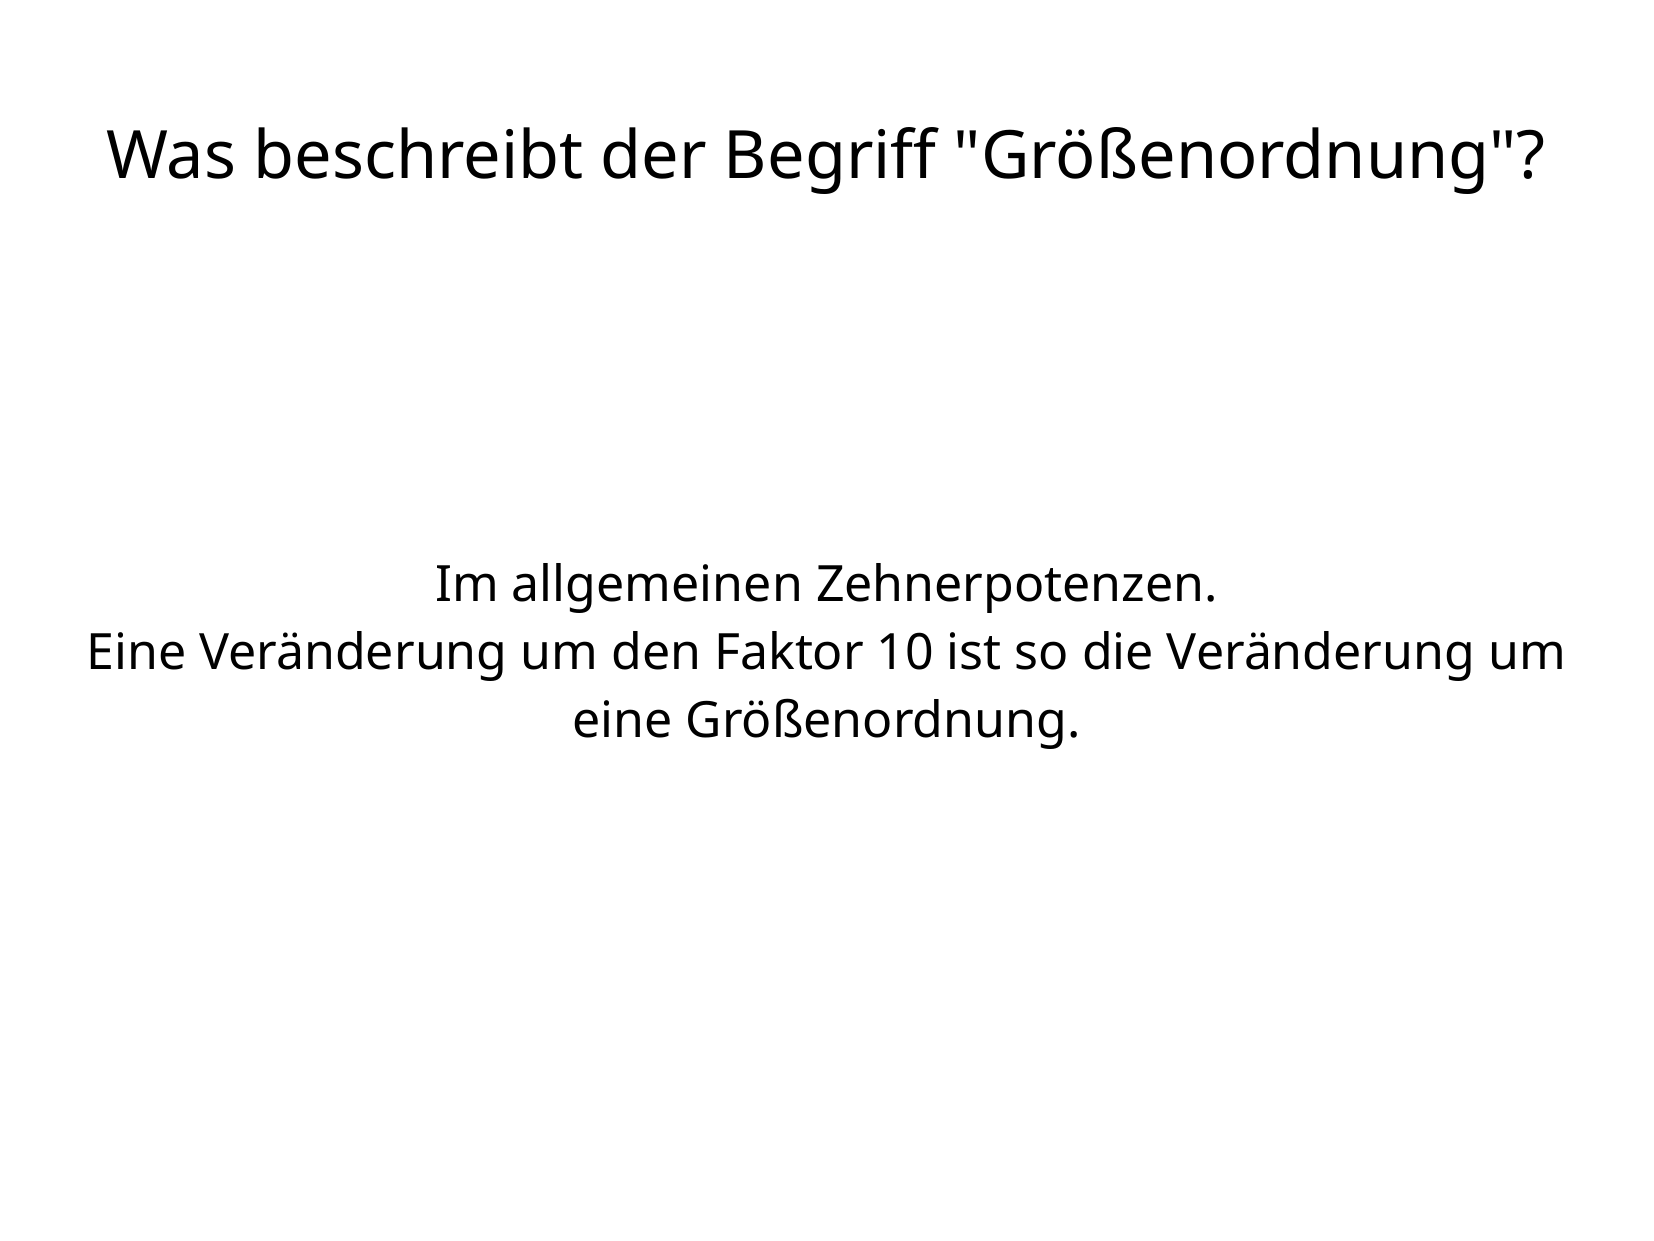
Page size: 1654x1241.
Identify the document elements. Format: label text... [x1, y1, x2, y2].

title Was beschreibt der Begriff "Größenordnung"? [82, 49, 1571, 257]
subtitle Im allgemeinen Zehnerpotenzen. Eine Veränderung um den Faktor 10 ist so die Veränderung um eine Größenordnung. [82, 290, 1571, 1010]
